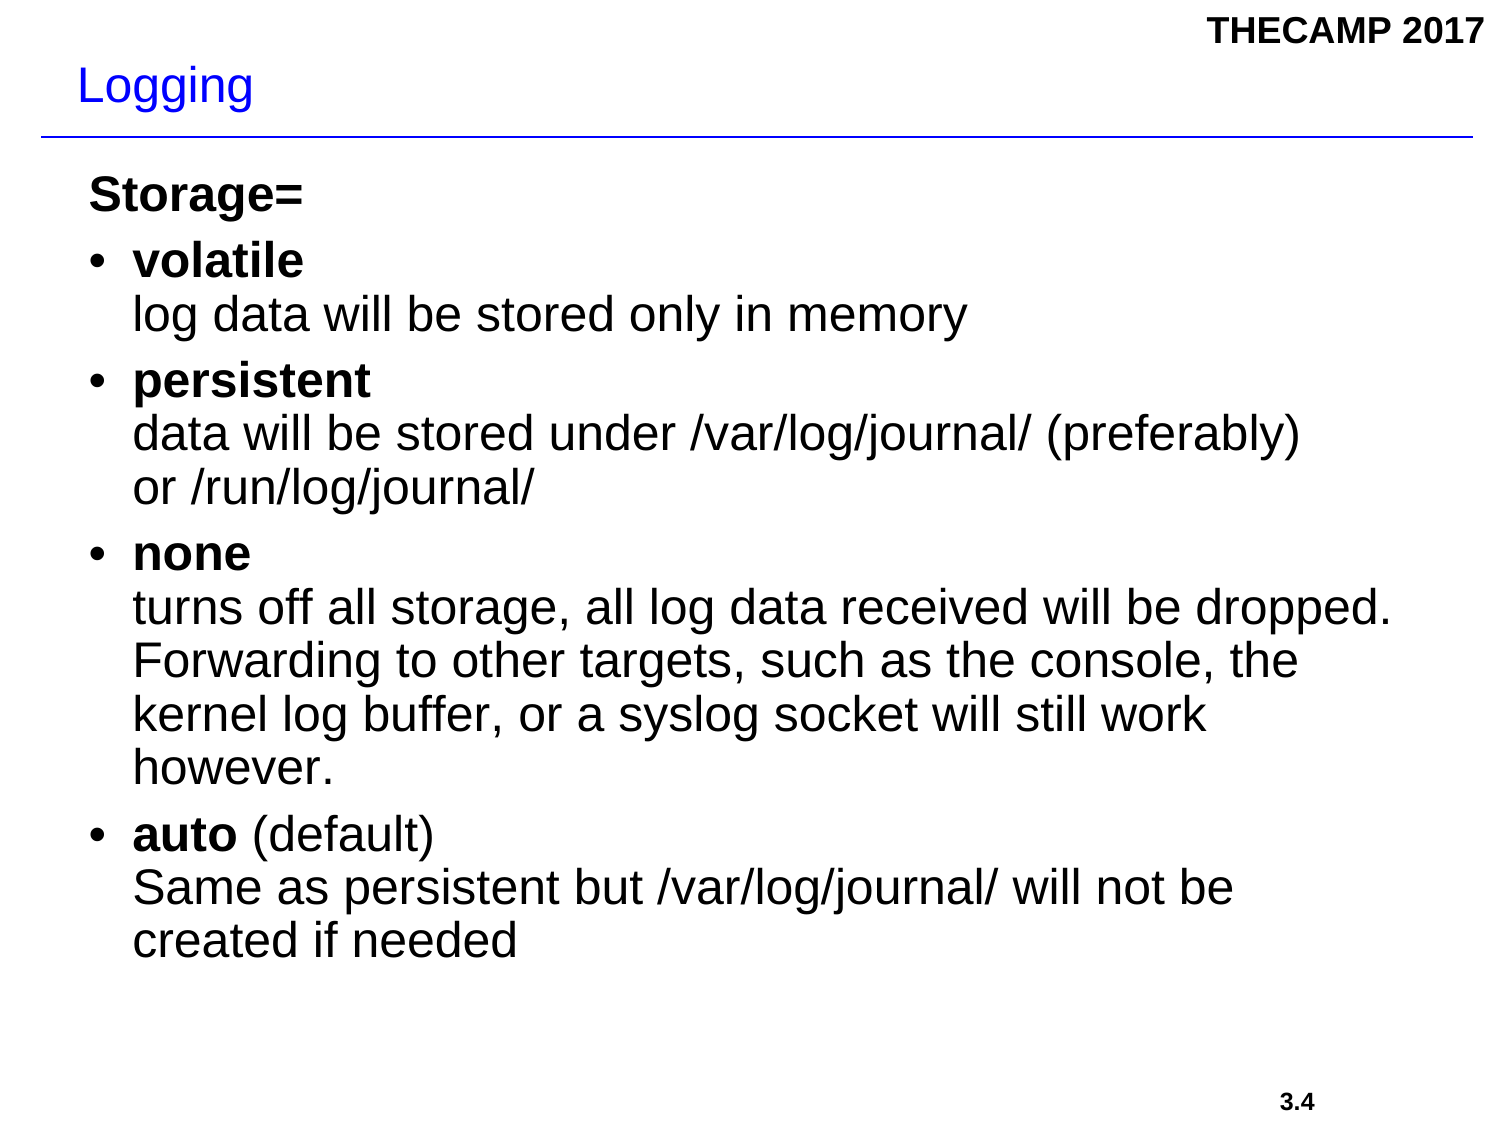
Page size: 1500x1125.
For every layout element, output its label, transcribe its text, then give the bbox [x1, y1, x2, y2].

list Storage= volatile log data will be stored only in memory persistent data will be stored under /var/log/journal/ (preferably) or /run/log/journal/ none turns off all storage, all log data received will be dropped. Forwarding to other targets, such as the console, the kernel log buffer, or a syslog socket will still work however. auto (default) Same as persistent but /var/log/journal/ will not be created if needed [88, 113, 1398, 969]
title Logging [76, 39, 1424, 126]
